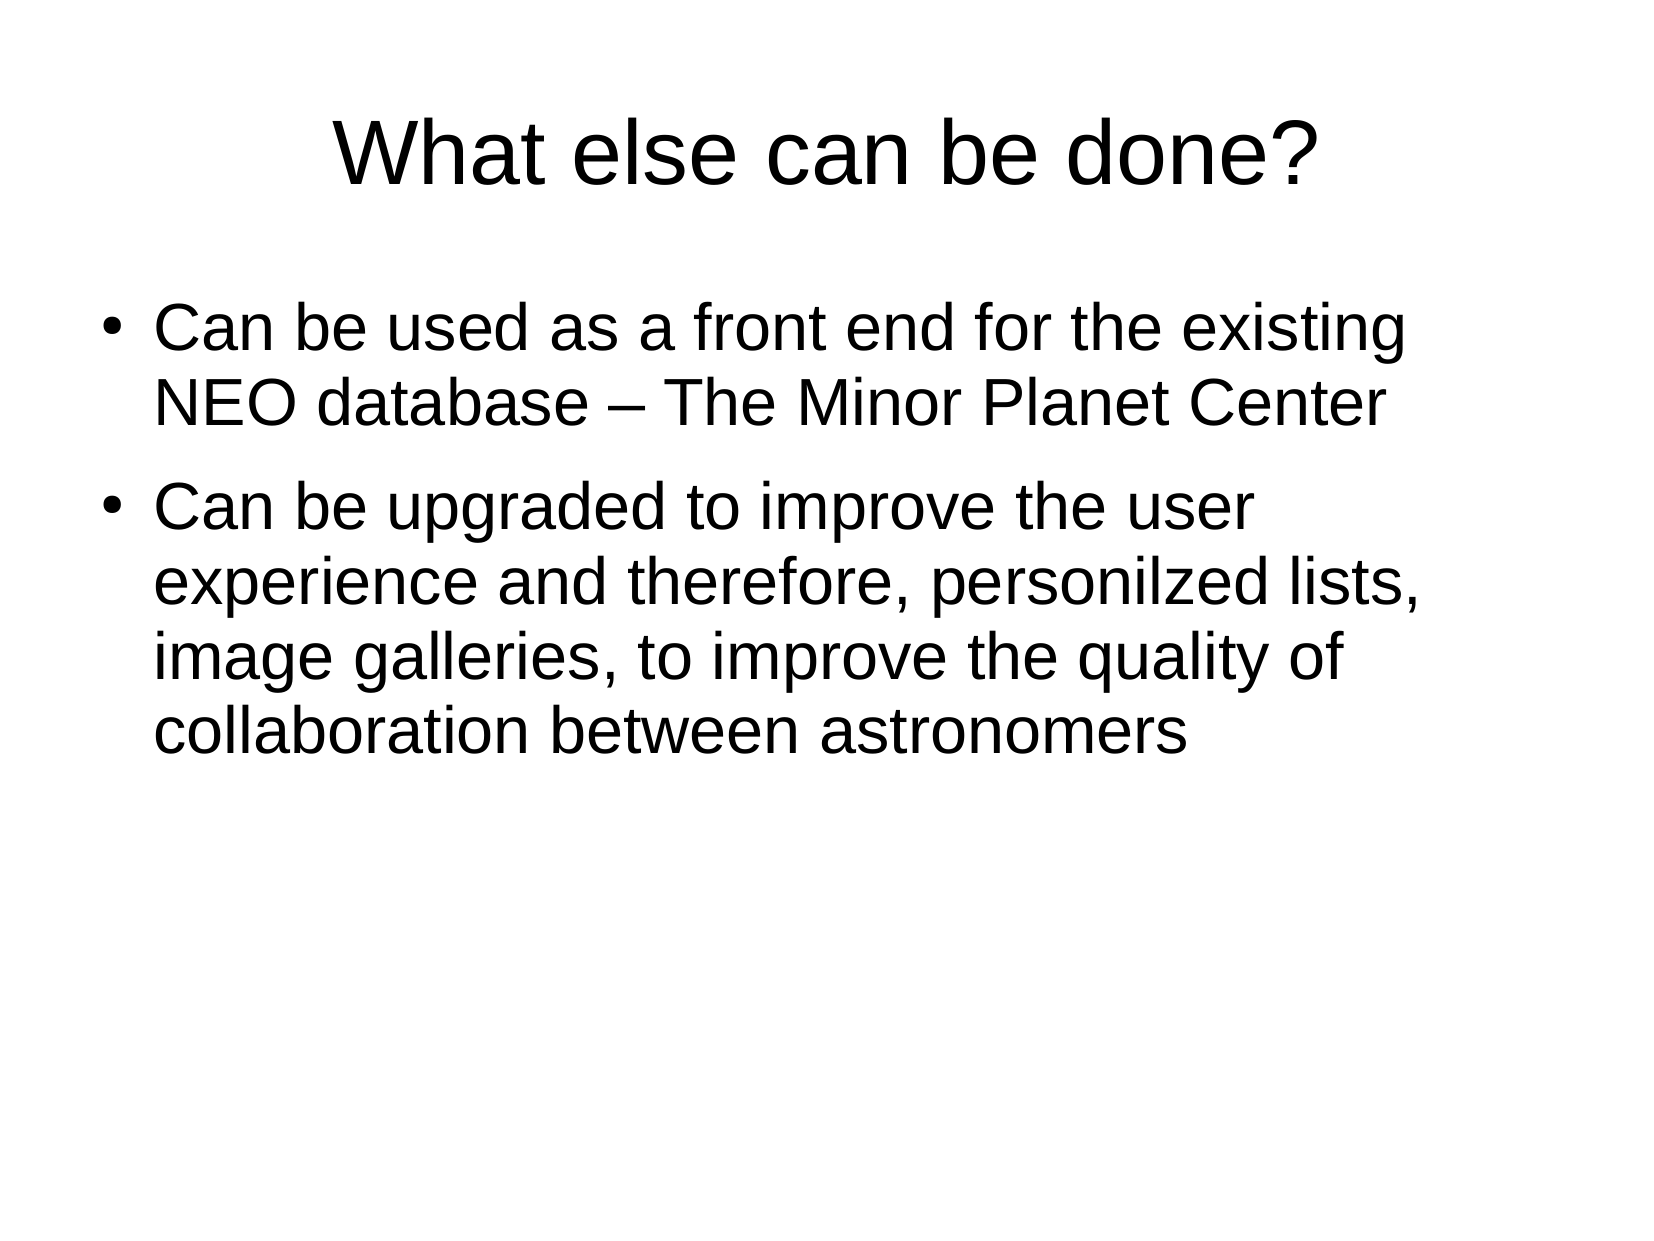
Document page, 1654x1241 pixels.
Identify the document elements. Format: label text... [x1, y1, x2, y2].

title What else can be done? [82, 49, 1571, 257]
list Can be used as a front end for the existing NEO database – The Minor Planet Center Can be upgraded to improve the user experience and therefore, personilzed lists, image galleries, to improve the quality of collaboration between astronomers [82, 290, 1571, 1109]
